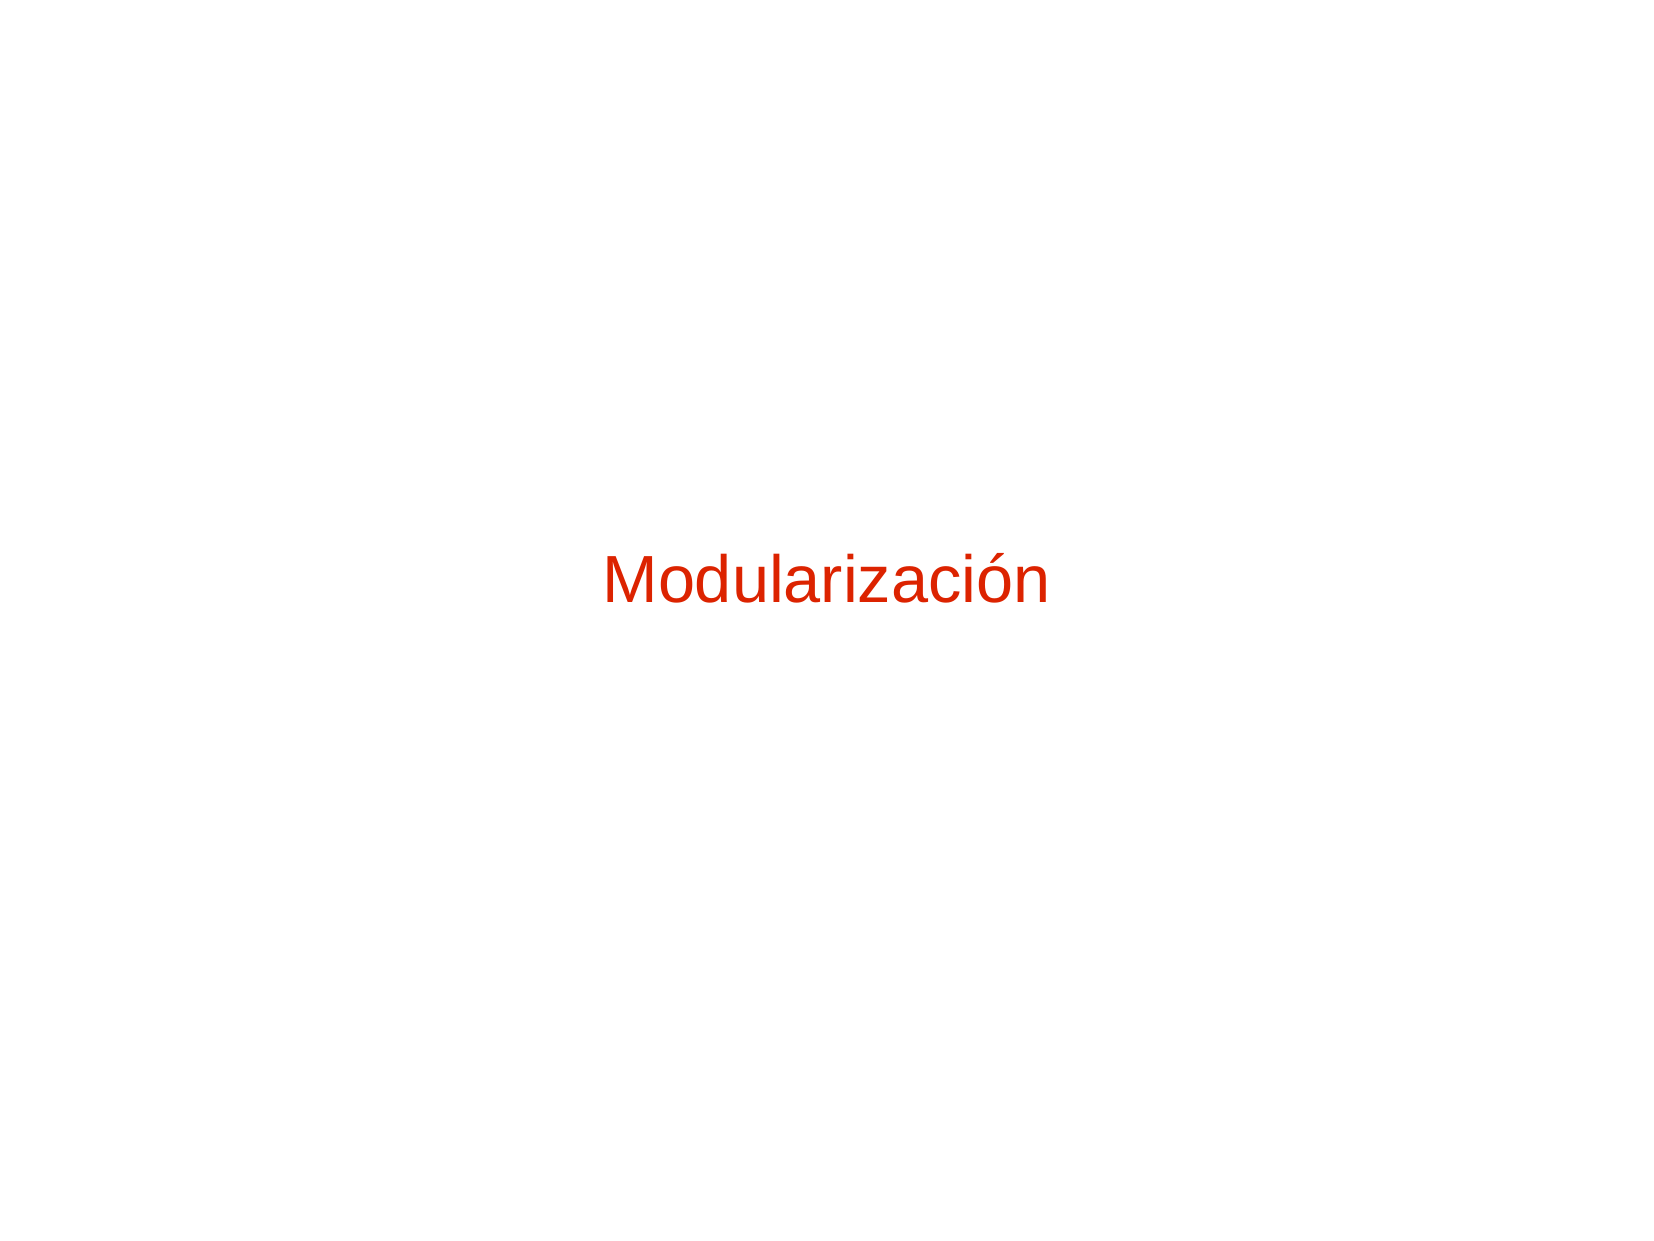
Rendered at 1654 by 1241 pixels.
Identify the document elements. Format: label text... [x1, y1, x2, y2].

subtitle Modularización [82, 49, 1571, 1109]
